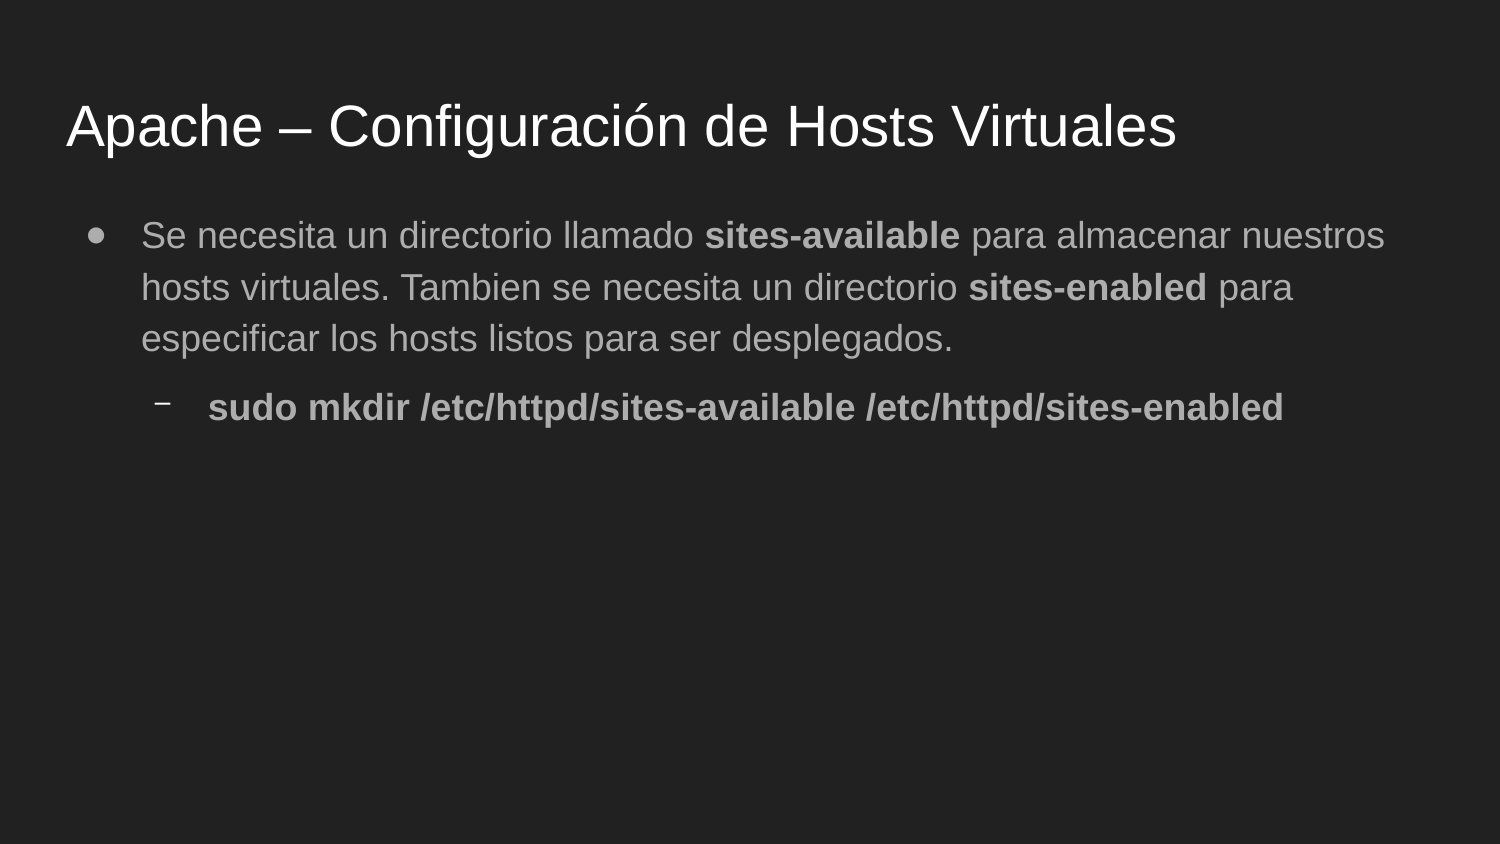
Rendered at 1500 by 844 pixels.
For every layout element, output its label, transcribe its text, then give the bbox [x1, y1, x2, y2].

title Apache – Configuración de Hosts Virtuales [51, 72, 1449, 167]
list Se necesita un directorio llamado sites-available para almacenar nuestros hosts virtuales. Tambien se necesita un directorio sites-enabled para especificar los hosts listos para ser desplegados. sudo mkdir /etc/httpd/sites-available /etc/httpd/sites-enabled [51, 189, 1456, 750]
